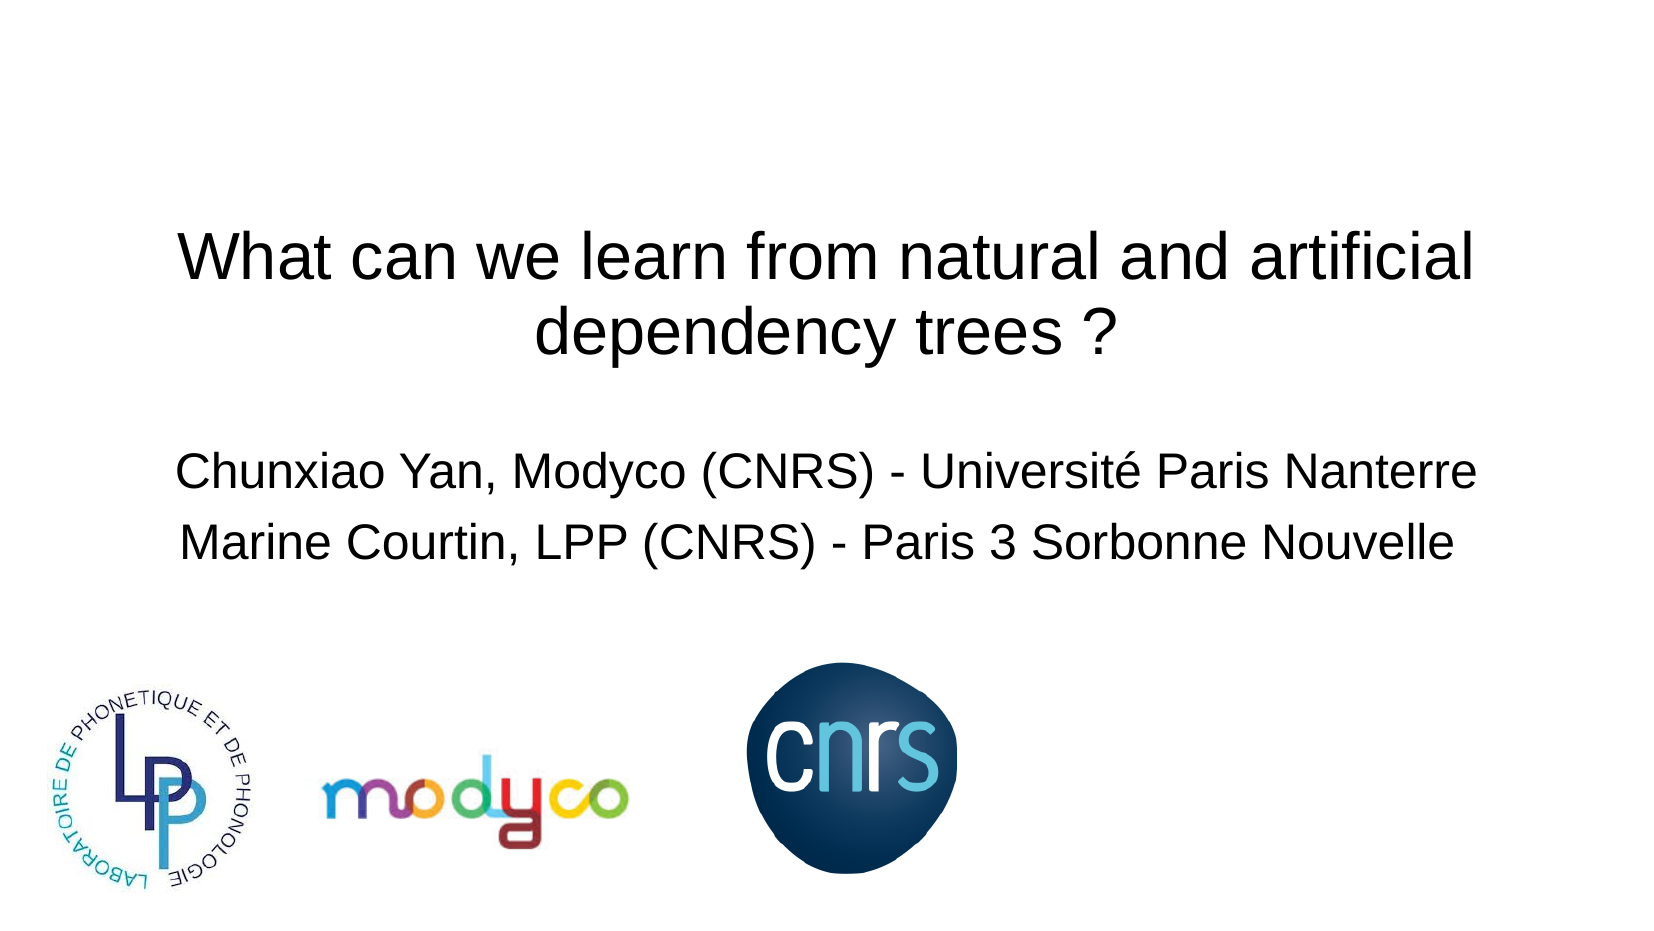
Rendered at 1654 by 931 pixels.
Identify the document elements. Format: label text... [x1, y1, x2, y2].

picture [47, 684, 255, 893]
picture [318, 708, 632, 882]
subtitle What can we learn from natural and artificial dependency trees ? Chunxiao Yan, Modyco (CNRS) - Université Paris Nanterre Marine Courtin, LPP (CNRS) - Paris 3 Sorbonne Nouvelle [82, 35, 1571, 758]
picture [744, 661, 957, 875]
